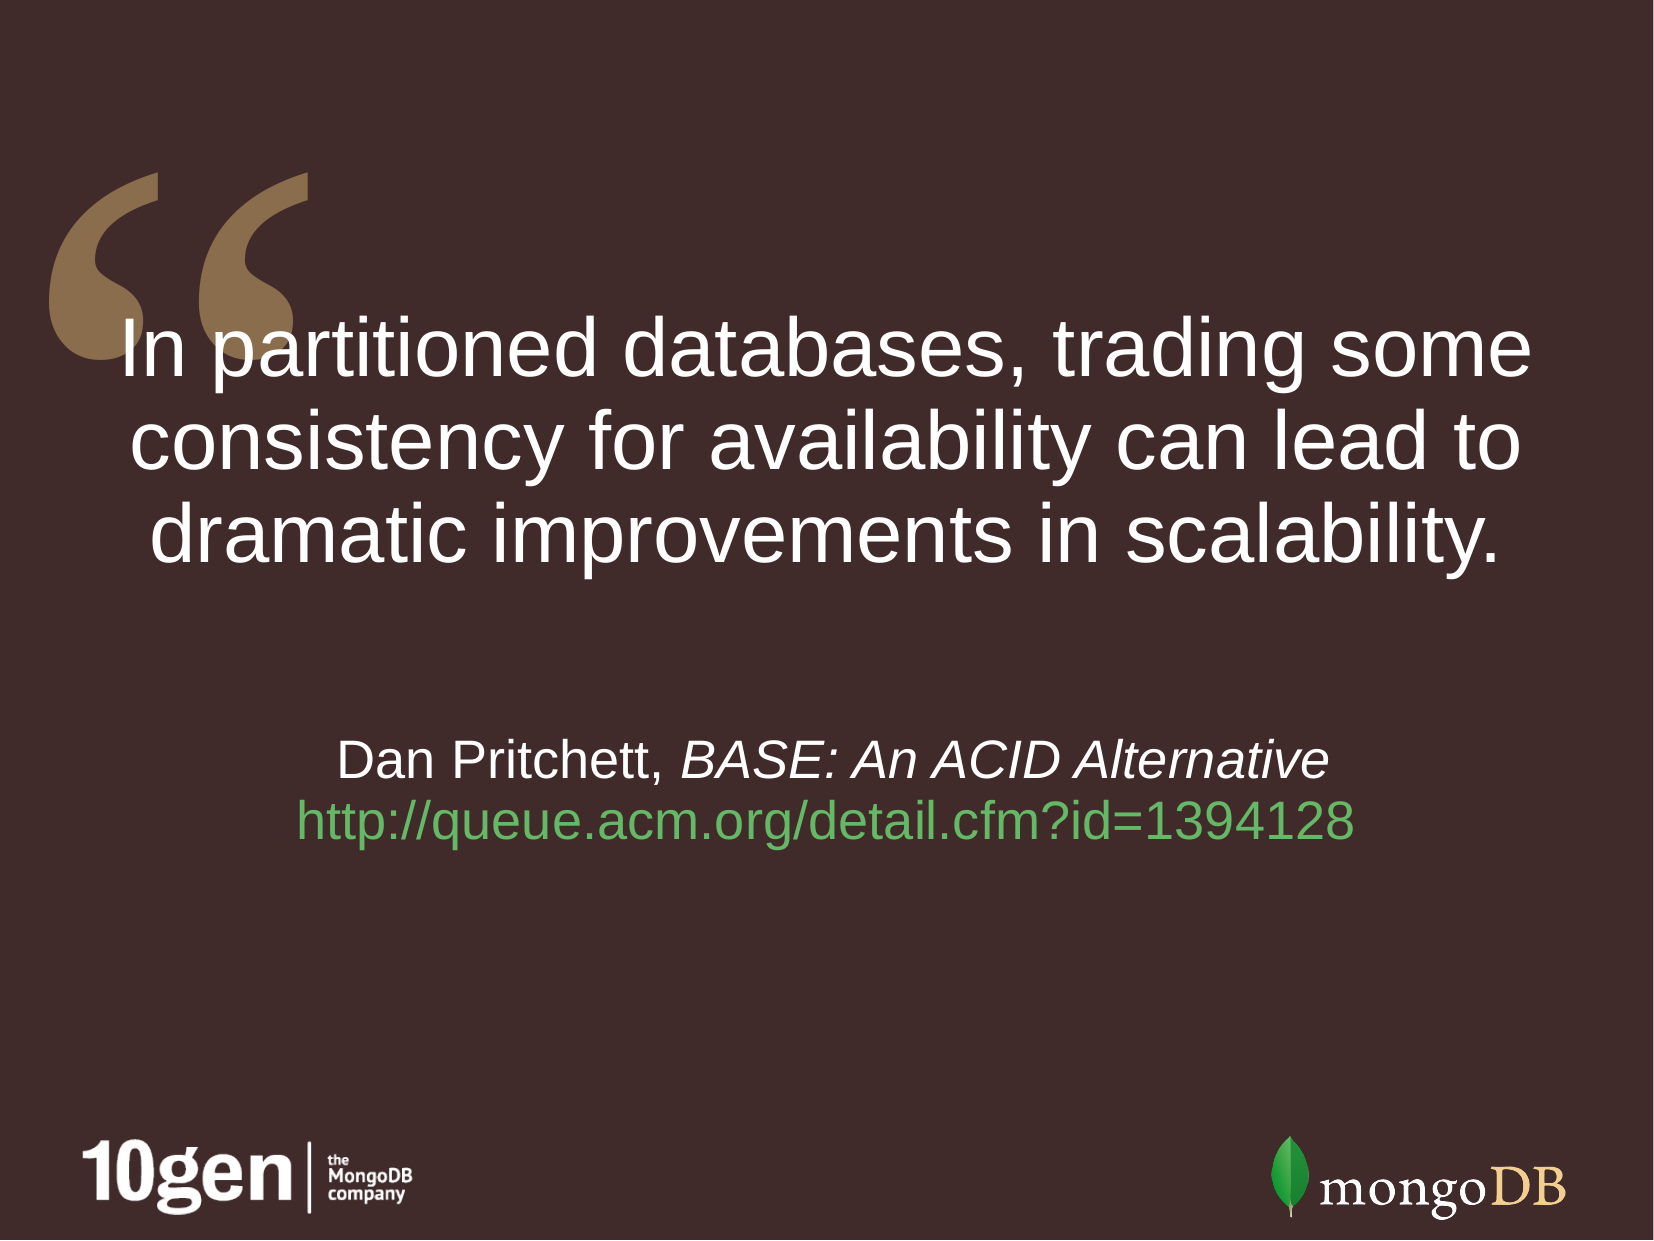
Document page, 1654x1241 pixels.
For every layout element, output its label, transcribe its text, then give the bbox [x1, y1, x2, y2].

picture [82, 1139, 413, 1215]
text_box “ [0, 0, 578, 826]
picture [1260, 1124, 1576, 1230]
subtitle In partitioned databases, trading some consistency for availability can lead to dramatic improvements in scalability. Dan Pritchett, BASE: An ACID Alternative http://queue.acm.org/detail.cfm?id=1394128 [82, 49, 1571, 1010]
